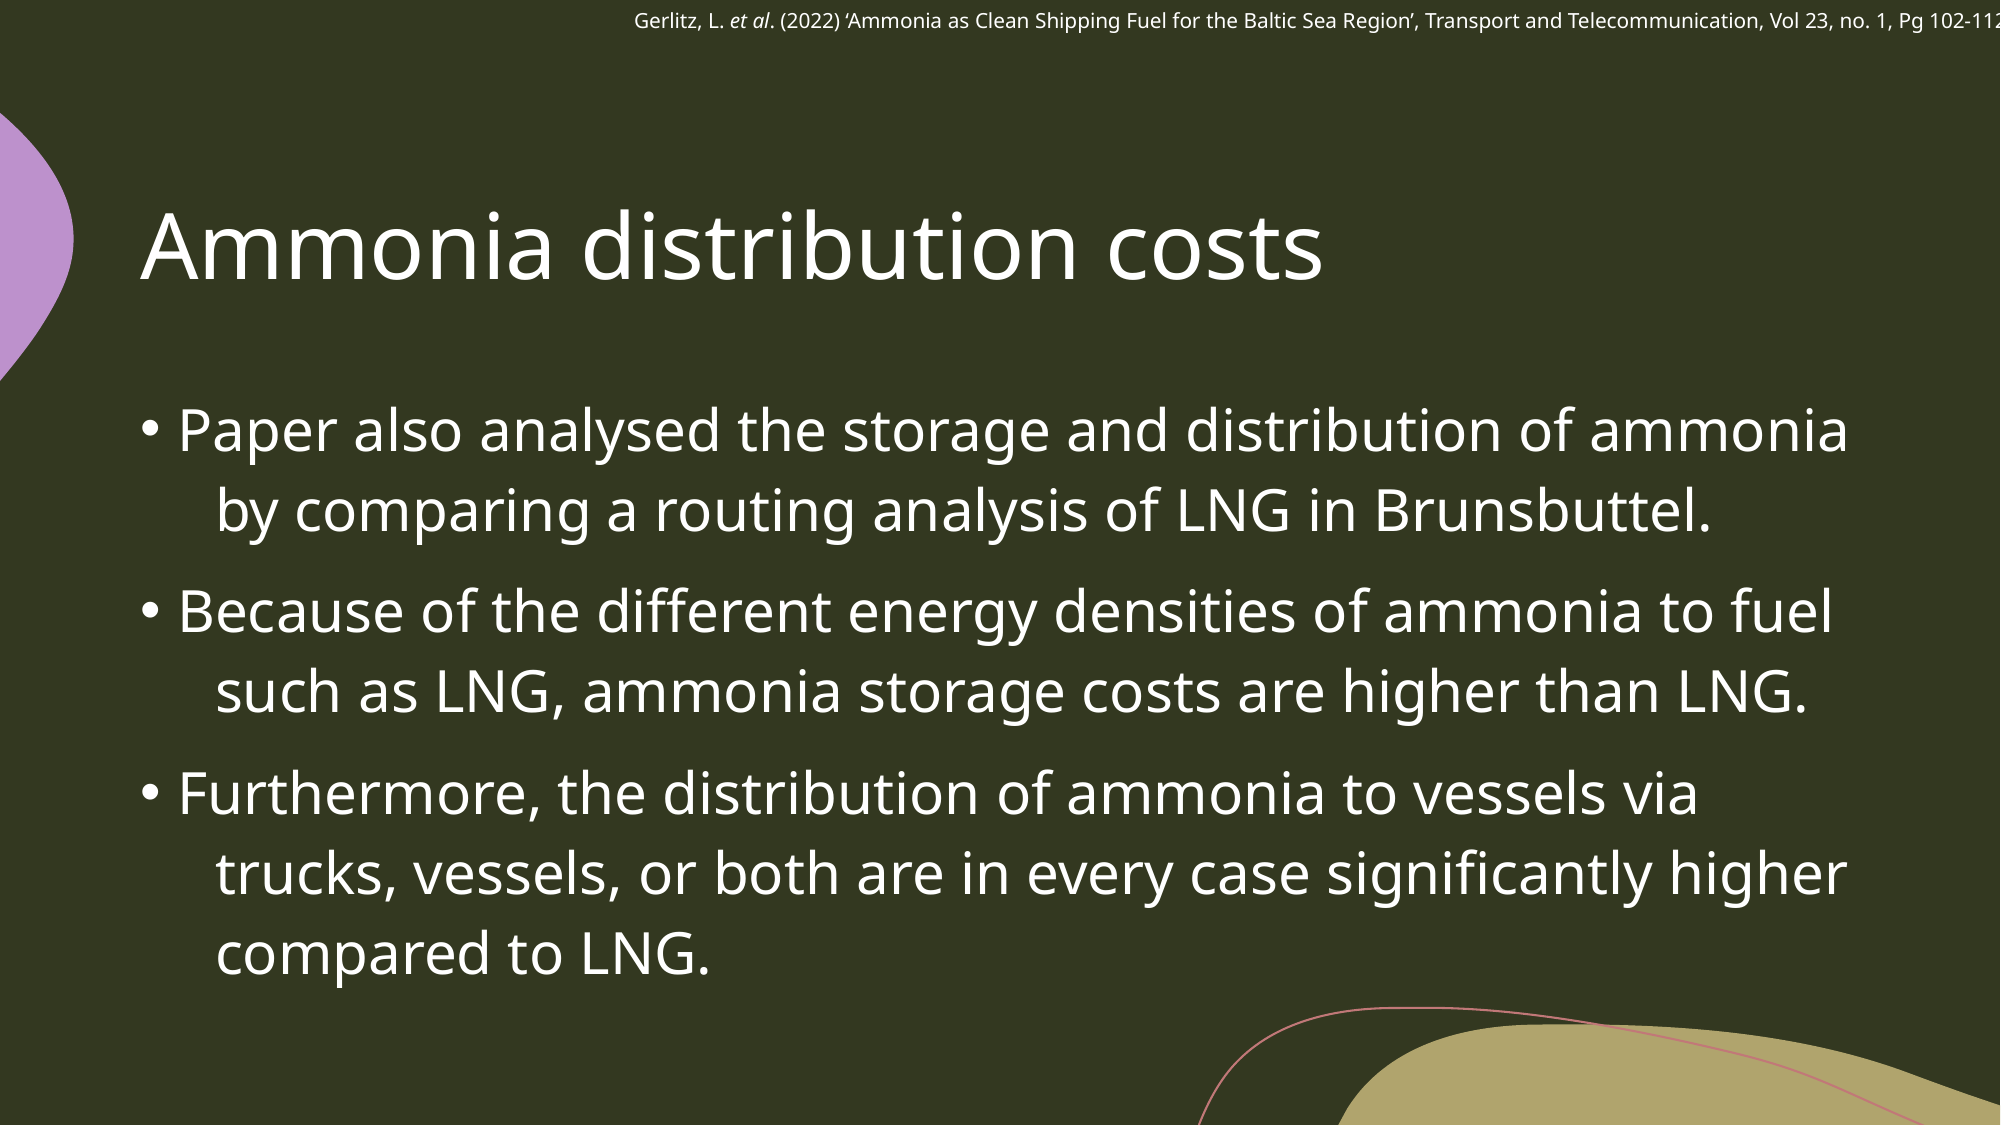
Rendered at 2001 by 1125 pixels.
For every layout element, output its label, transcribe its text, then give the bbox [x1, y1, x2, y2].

text_box Gerlitz, L. et al. (2022) ‘Ammonia as Clean Shipping Fuel for the Baltic Sea Region’, Transport and Telecommunication, Vol 23, no. 1, Pg 102-112 [619, 0, 2000, 41]
title Ammonia distribution costs [125, 125, 1876, 375]
list Paper also analysed the storage and distribution of ammonia by comparing a routing analysis of LNG in Brunsbuttel. Because of the different energy densities of ammonia to fuel such as LNG, ammonia storage costs are higher than LNG. Furthermore, the distribution of ammonia to vessels via trucks, vessels, or both are in every case significantly higher compared to LNG. [125, 375, 1876, 1002]
